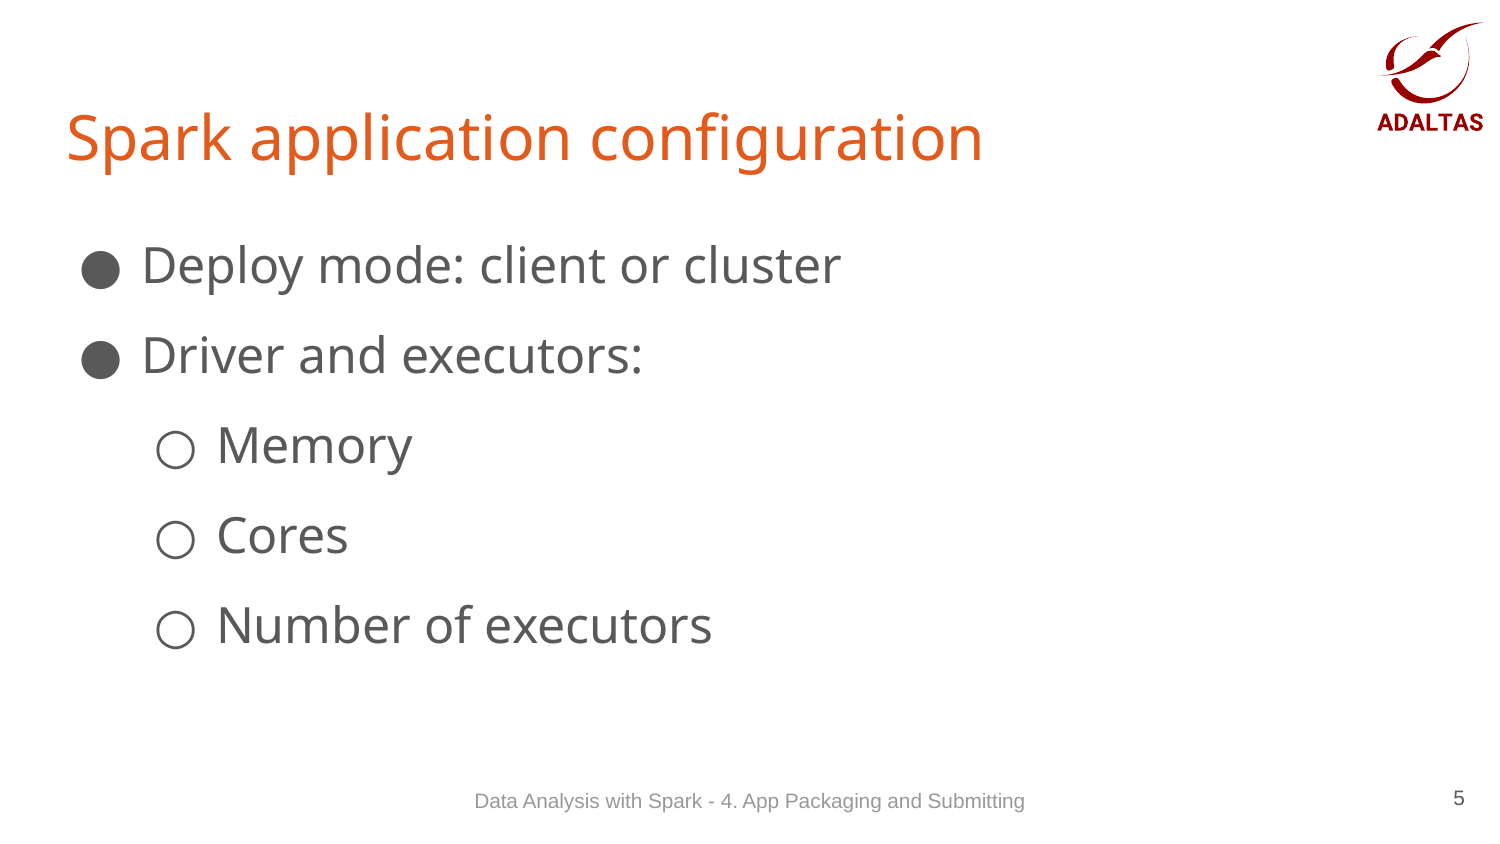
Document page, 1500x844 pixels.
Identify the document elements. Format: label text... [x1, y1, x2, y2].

list Deploy mode: client or cluster Driver and executors: Memory Cores Number of executors [51, 189, 1449, 765]
text_box Data Analysis with Spark - 4. App Packaging and Submitting [436, 773, 1064, 822]
slide_number <number> [1389, 764, 1480, 830]
title Spark application configuration [51, 71, 1184, 166]
